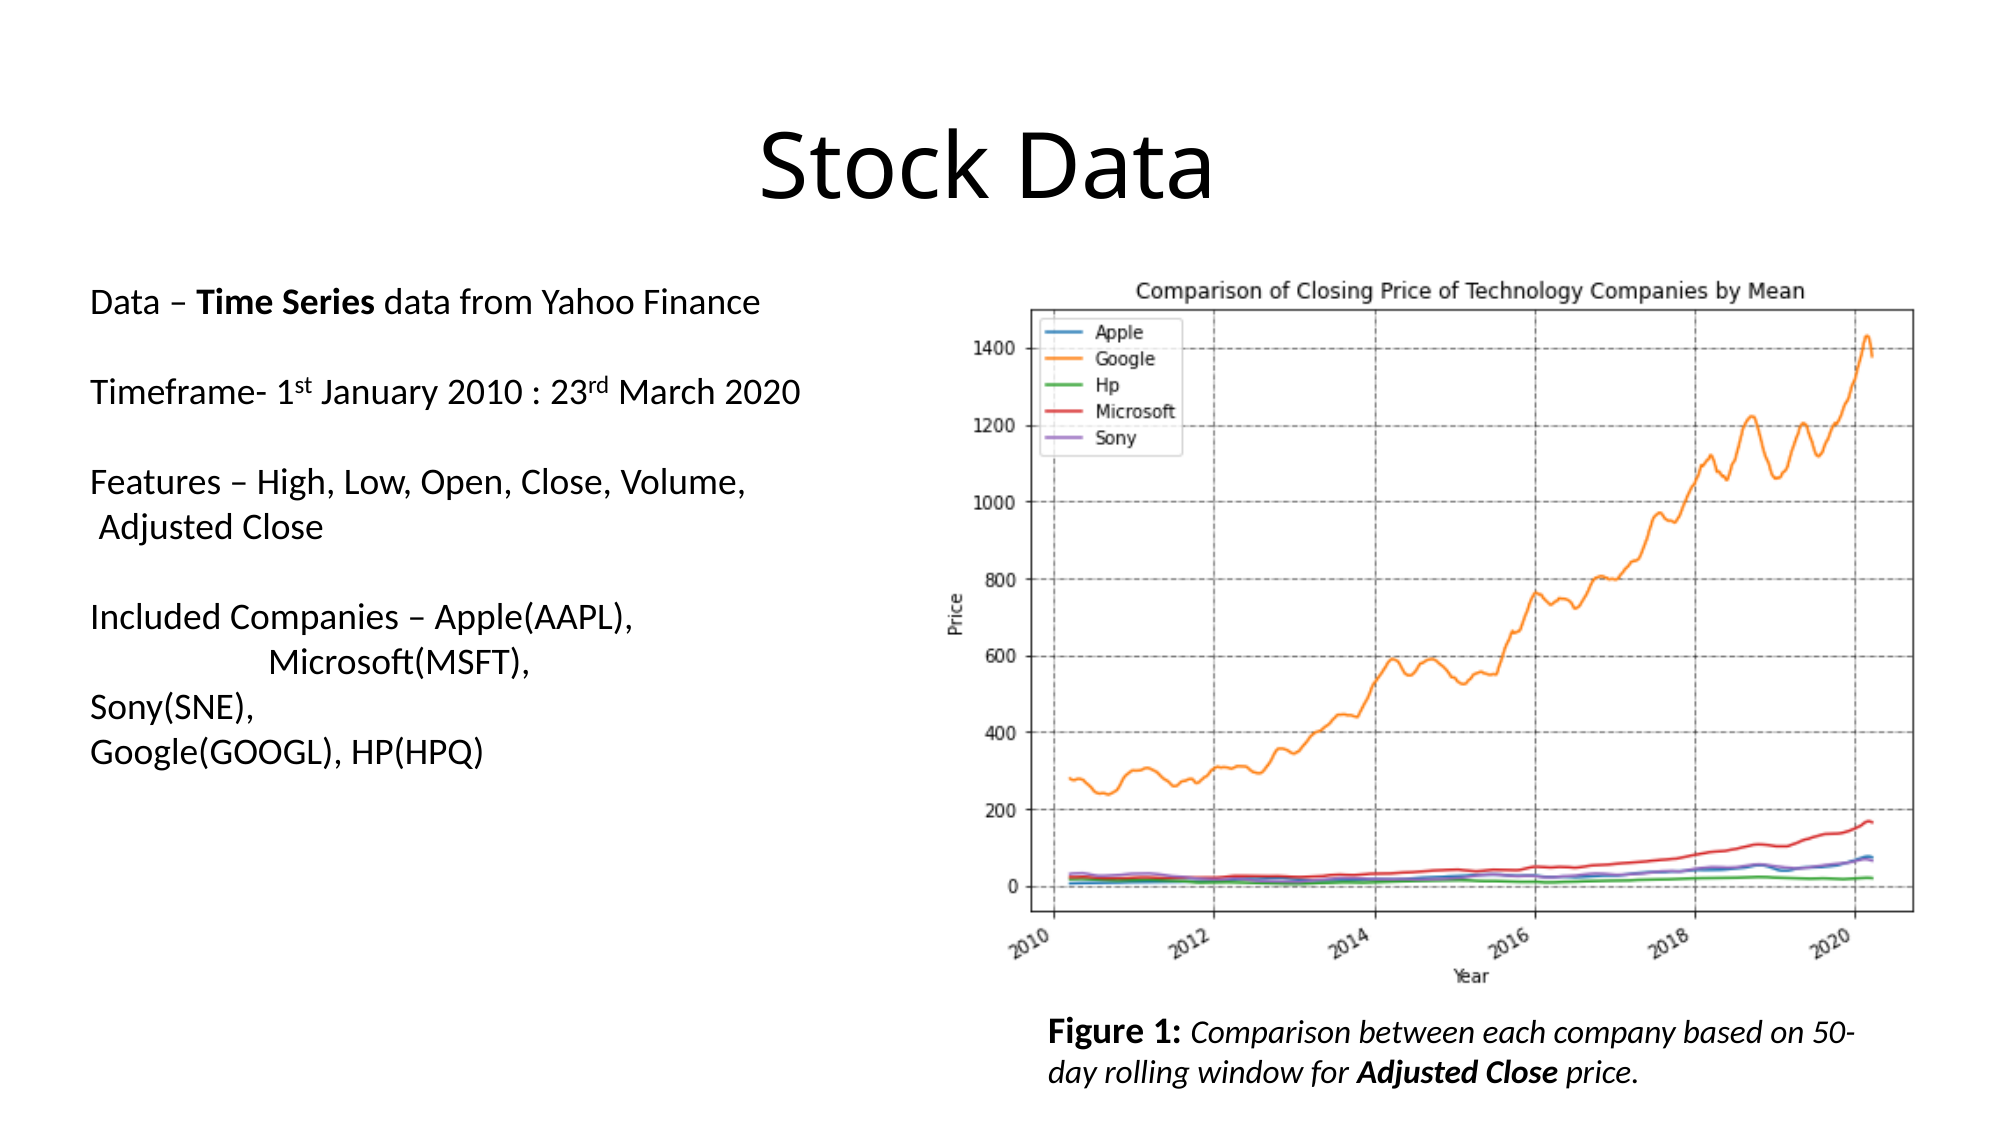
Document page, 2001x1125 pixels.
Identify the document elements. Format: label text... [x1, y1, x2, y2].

text_box Data – Time Series data from Yahoo Finance Timeframe- 1st January 2010 : 23rd March 2020 Features – High, Low, Open, Close, Volume, Adjusted Close Included Companies – Apple(AAPL), Microsoft(MSFT), Sony(SNE), Google(GOOGL), HP(HPQ) [75, 269, 857, 831]
title Stock Data [137, 59, 1863, 278]
picture [936, 269, 1925, 999]
text_box Figure 1: Comparison between each company based on 50-day rolling window for Adjusted Close price. [1033, 998, 1910, 1100]
